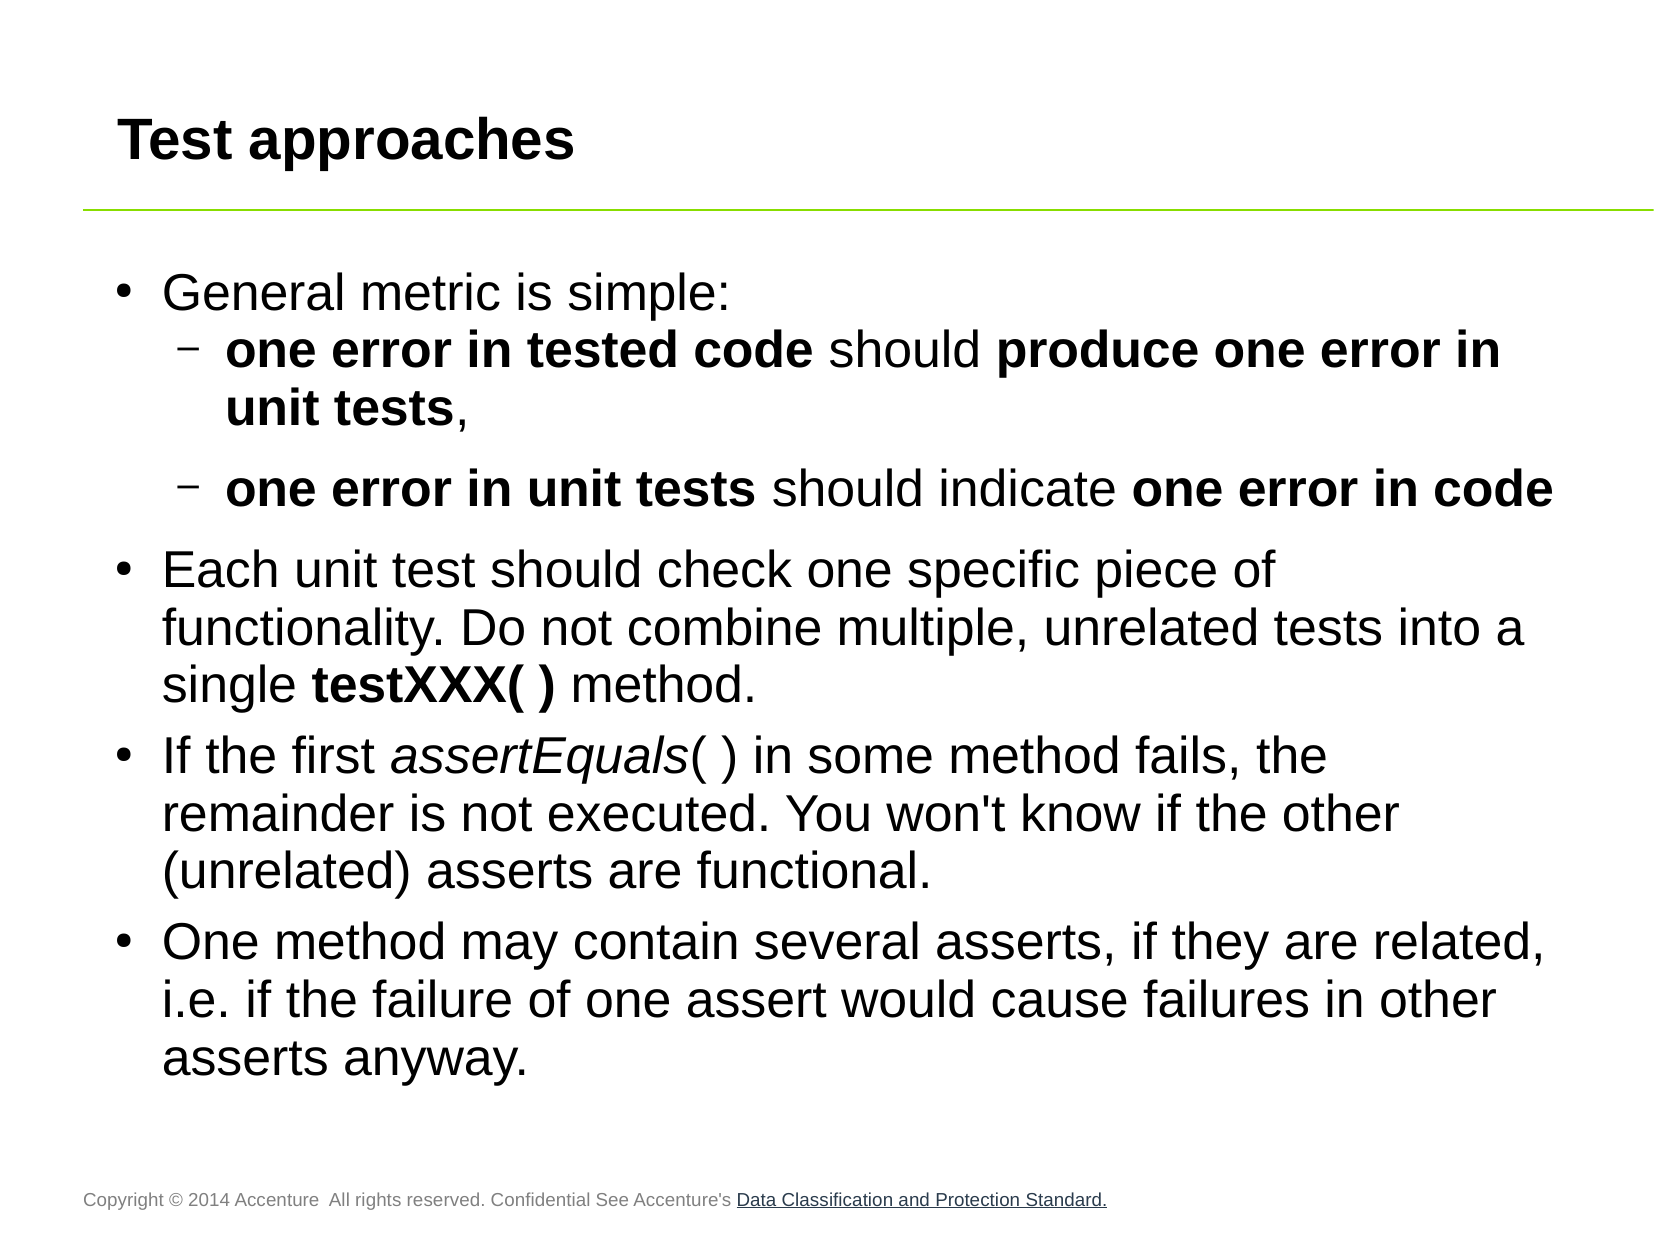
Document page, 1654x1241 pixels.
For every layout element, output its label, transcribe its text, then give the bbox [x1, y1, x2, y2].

list General metric is simple: one error in tested code should produce one error in unit tests, one error in unit tests should indicate one error in code Each unit test should check one specific piece of functionality. Do not combine multiple, unrelated tests into a single testXXX( ) method. If the first assertEquals( ) in some method fails, the remainder is not executed. You won't know if the other (unrelated) asserts are functional. One method may contain several asserts, if they are related, i.e. if the failure of one assert would cause failures in other asserts anyway. [84, 255, 1573, 1166]
title Test approaches [81, 68, 1654, 211]
